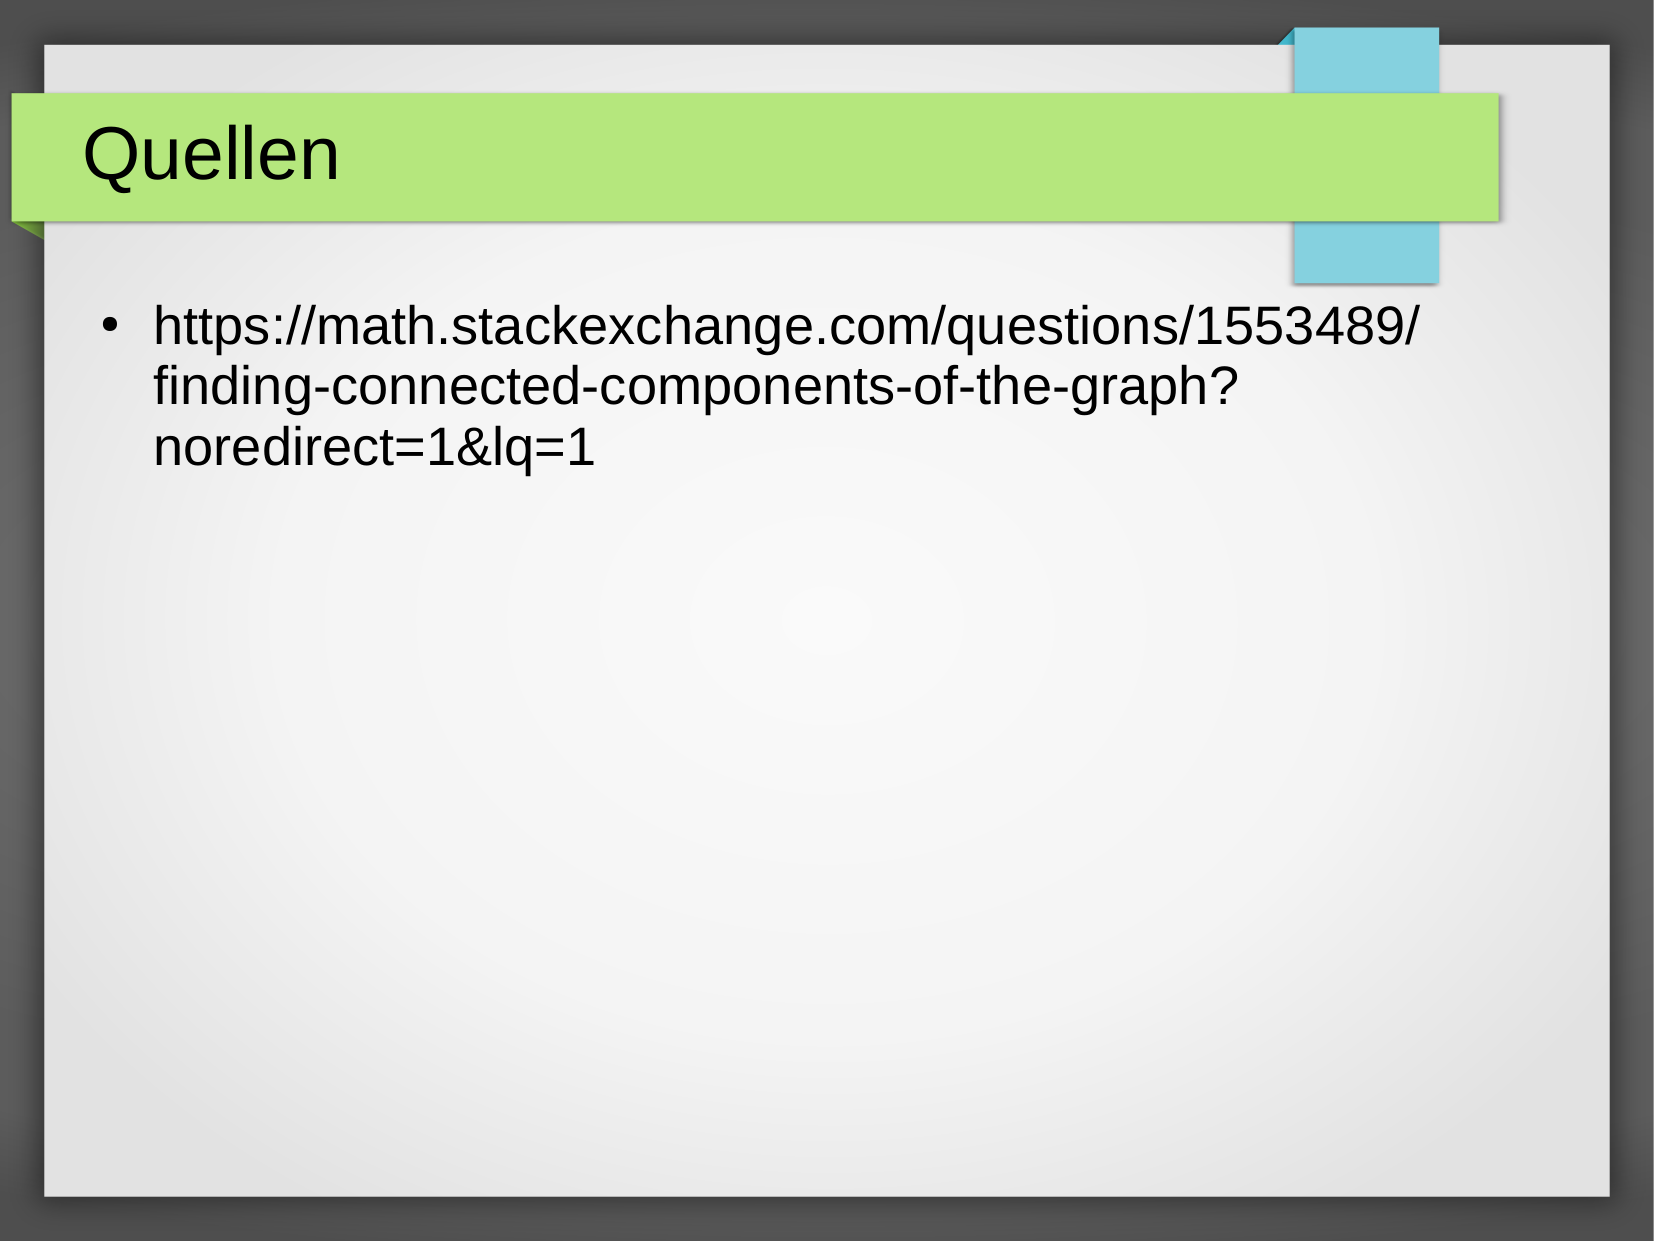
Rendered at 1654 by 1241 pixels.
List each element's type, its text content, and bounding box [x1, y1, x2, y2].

picture [0, 0, 1654, 1241]
list https://math.stackexchange.com/questions/1553489/finding-connected-components-of-the-graph?noredirect=1&lq=1 [82, 295, 1571, 1015]
title Quellen [82, 94, 1264, 213]
